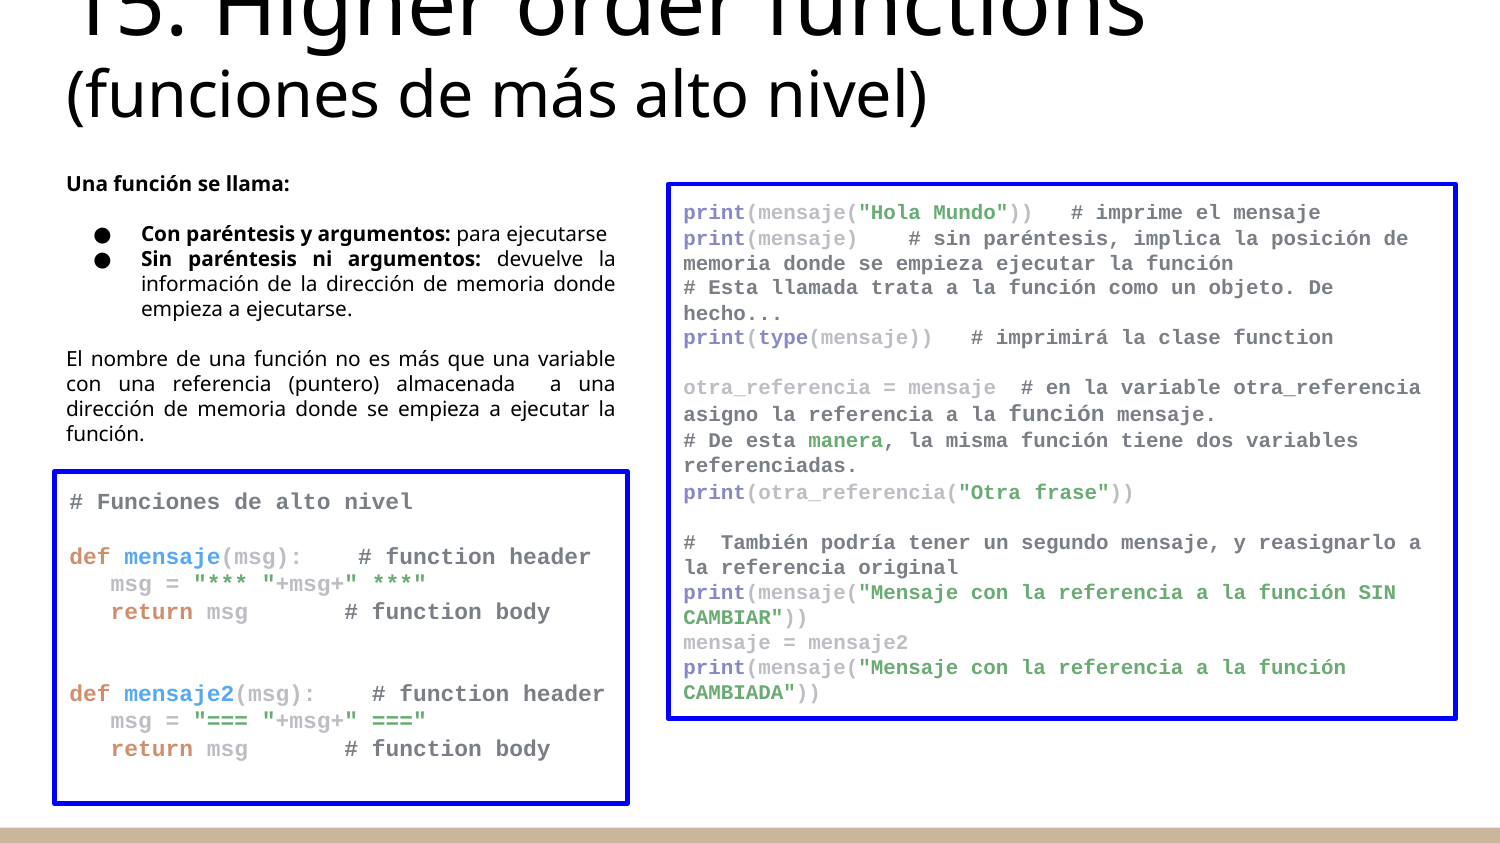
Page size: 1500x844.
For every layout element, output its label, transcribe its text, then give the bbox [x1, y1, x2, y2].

title 15. Higher order functions (funciones de más alto nivel) [51, 8, 1449, 146]
text_box Una función se llama: Con paréntesis y argumentos: para ejecutarse Sin paréntesis ni argumentos: devuelve la información de la dirección de memoria donde empieza a ejecutarse. El nombre de una función no es más que una variable con una referencia (puntero) almacenada a una dirección de memoria donde se empieza a ejecutar la función. [51, 145, 631, 472]
text_box # Funciones de alto nivel def mensaje(msg): # function header msg = "*** "+msg+" ***" return msg # function body def mensaje2(msg): # function header msg = "=== "+msg+" ===" return msg # function body [54, 471, 628, 804]
text_box print(mensaje("Hola Mundo")) # imprime el mensaje print(mensaje) # sin paréntesis, implica la posición de memoria donde se empieza ejecutar la función # Esta llamada trata a la función como un objeto. De hecho... print(type(mensaje)) # imprimirá la clase function otra_referencia = mensaje # en la variable otra_referencia asigno la referencia a la función mensaje. # De esta manera, la misma función tiene dos variables referenciadas. print(otra_referencia("Otra frase")) # También podría tener un segundo mensaje, y reasignarlo a la referencia original print(mensaje("Mensaje con la referencia a la función SIN CAMBIAR")) mensaje = mensaje2 print(mensaje("Mensaje con la referencia a la función CAMBIADA")) [668, 184, 1456, 719]
